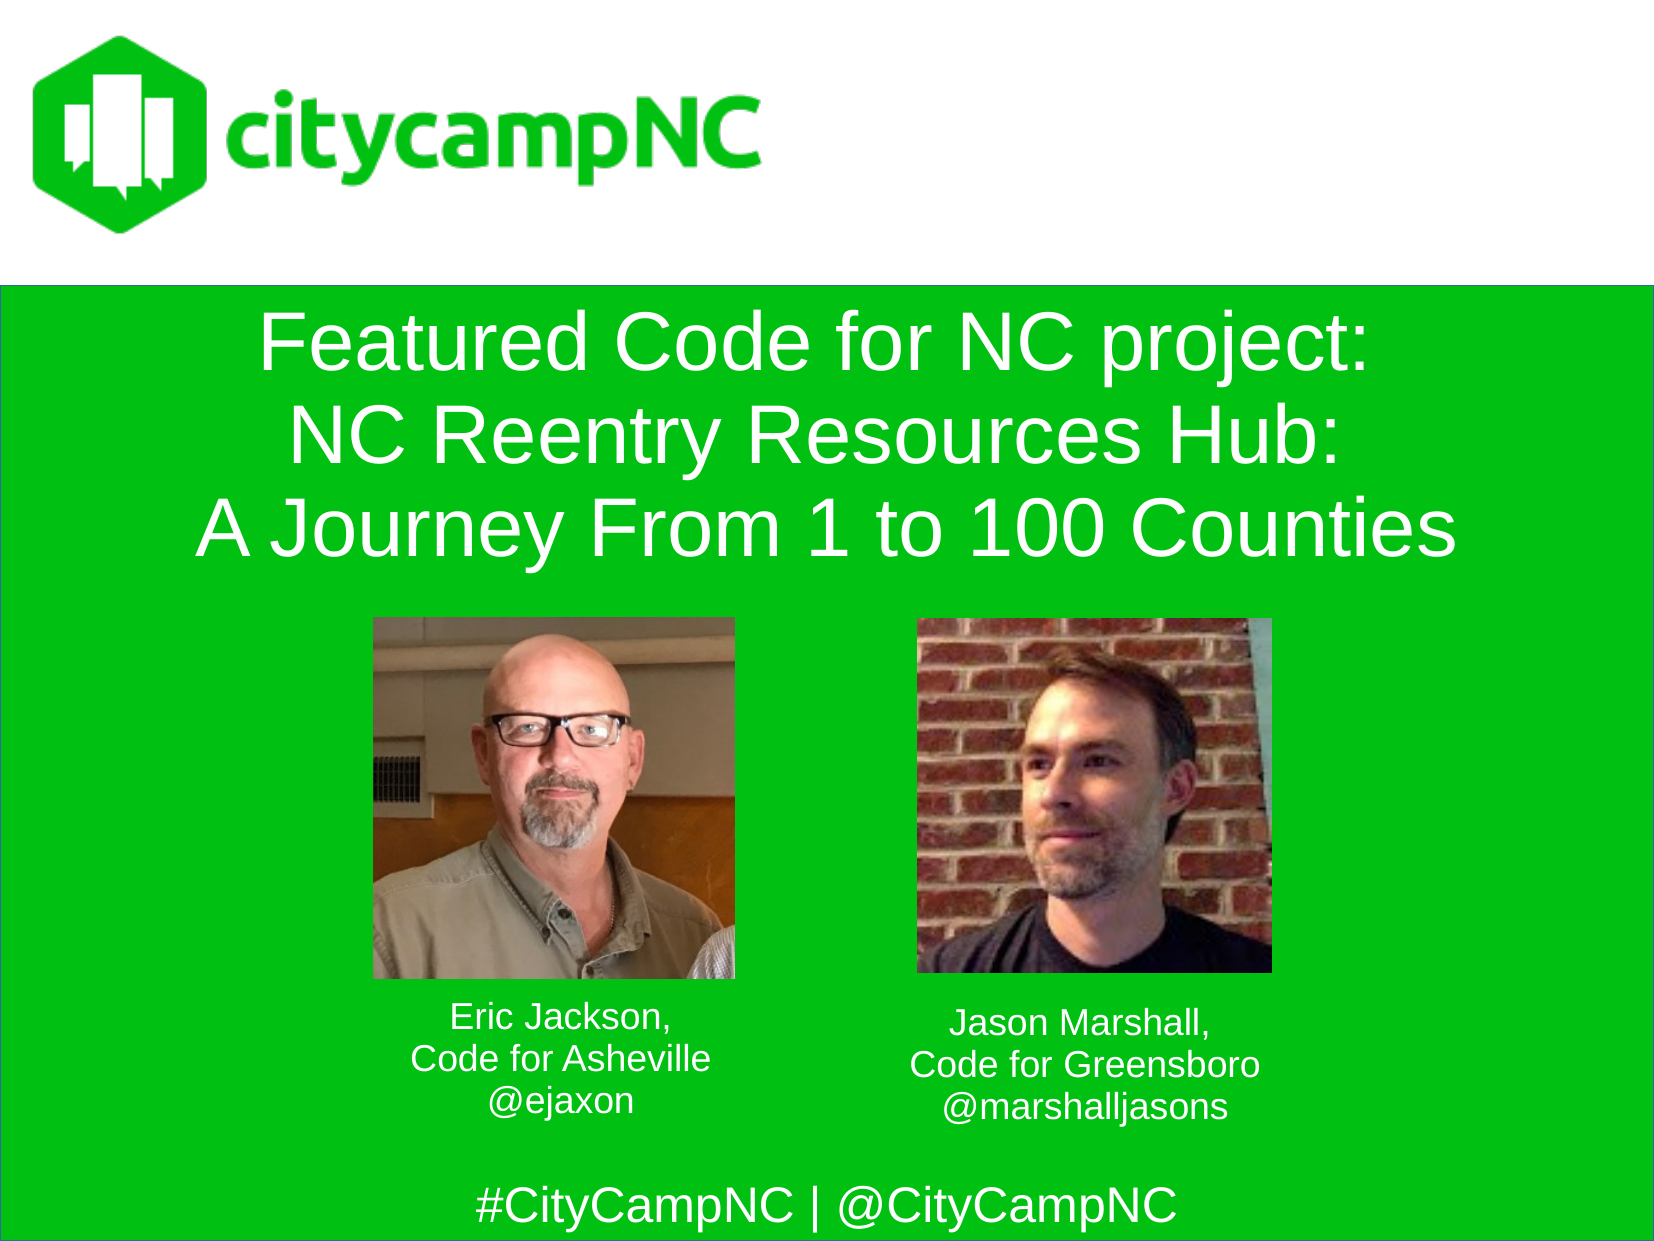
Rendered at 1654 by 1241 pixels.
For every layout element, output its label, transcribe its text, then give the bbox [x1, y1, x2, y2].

text_box Jason Marshall, Code for Greensboro @marshalljasons [885, 992, 1286, 1137]
picture [373, 617, 735, 979]
picture [917, 618, 1272, 973]
picture [0, 3, 794, 267]
subtitle Featured Code for NC project: NC Reentry Resources Hub: A Journey From 1 to 100 Counties [79, 295, 1576, 574]
text_box Eric Jackson, Code for Asheville @ejaxon [390, 987, 731, 1129]
